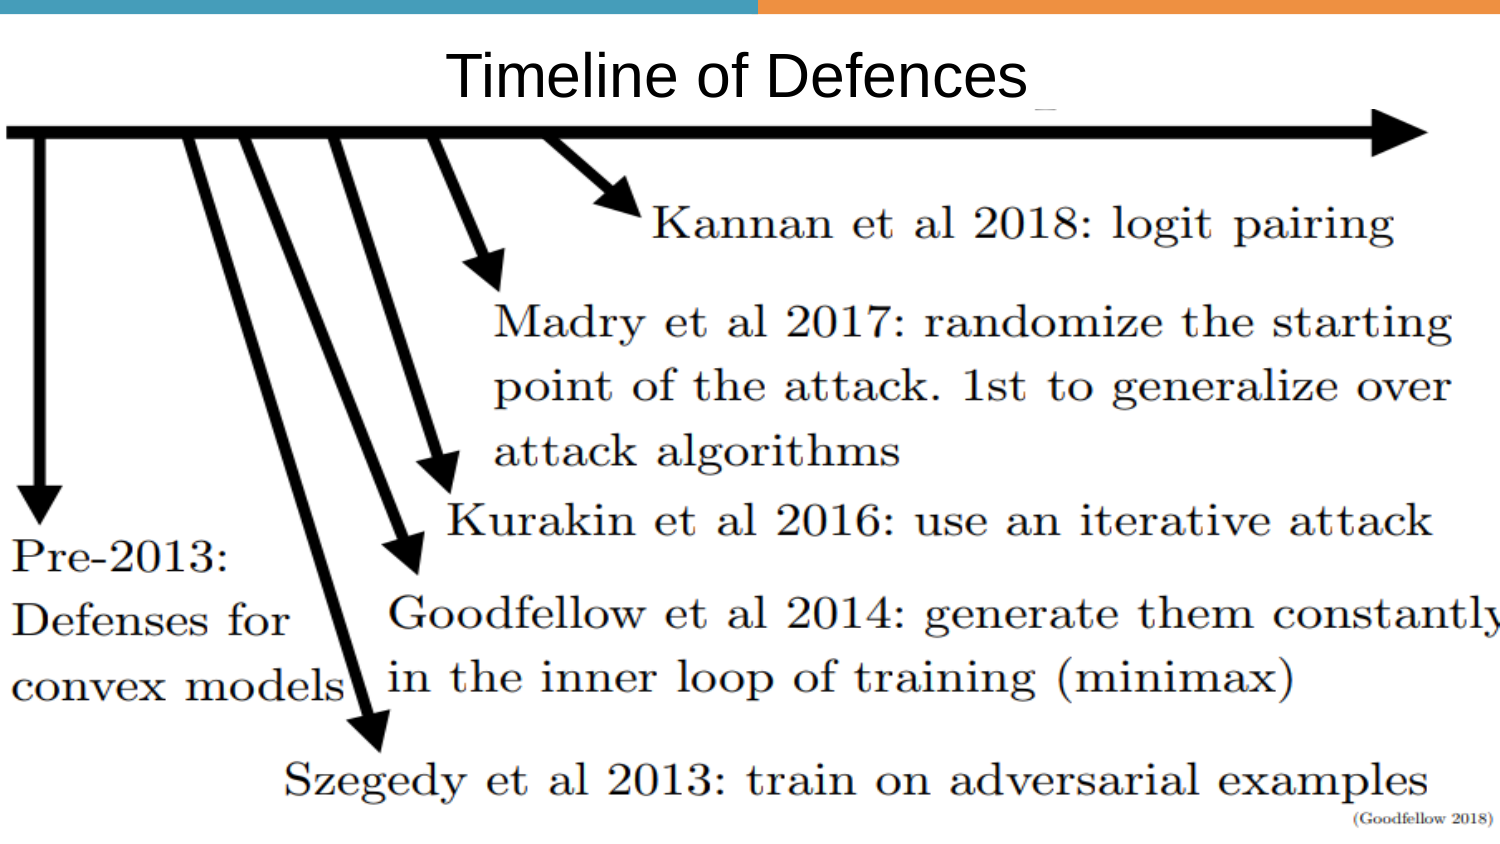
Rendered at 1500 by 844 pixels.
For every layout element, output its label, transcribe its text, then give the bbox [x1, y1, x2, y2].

picture [0, 109, 1500, 844]
text_box Timeline of Defences [5, 20, 1470, 109]
